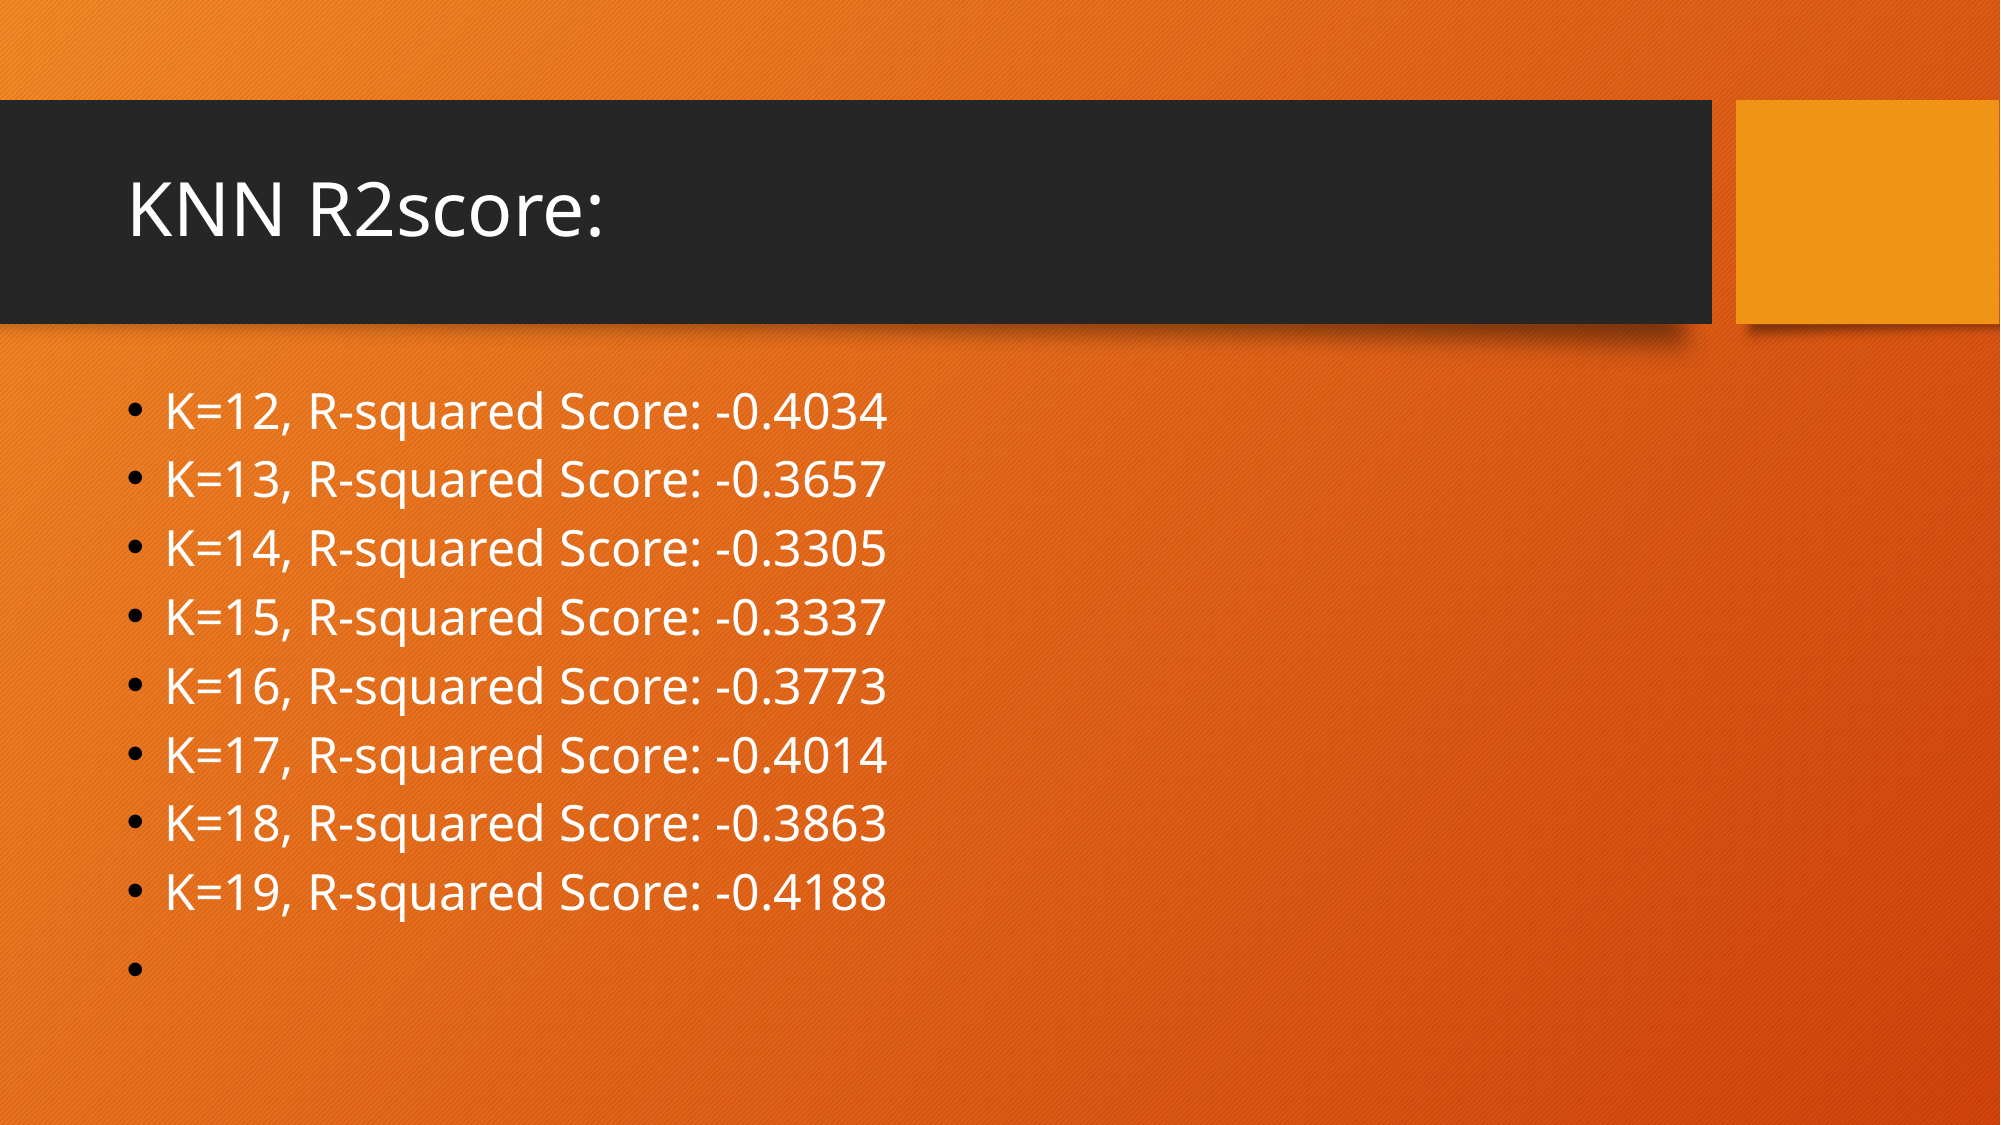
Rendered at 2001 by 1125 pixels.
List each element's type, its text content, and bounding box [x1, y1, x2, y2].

title KNN R2score: [111, 123, 1689, 301]
list K=12, R-squared Score: -0.4034 K=13, R-squared Score: -0.3657 K=14, R-squared Score: -0.3305 K=15, R-squared Score: -0.3337 K=16, R-squared Score: -0.3773 K=17, R-squared Score: -0.4014 K=18, R-squared Score: -0.3863 K=19, R-squared Score: -0.4188 [111, 383, 1689, 974]
